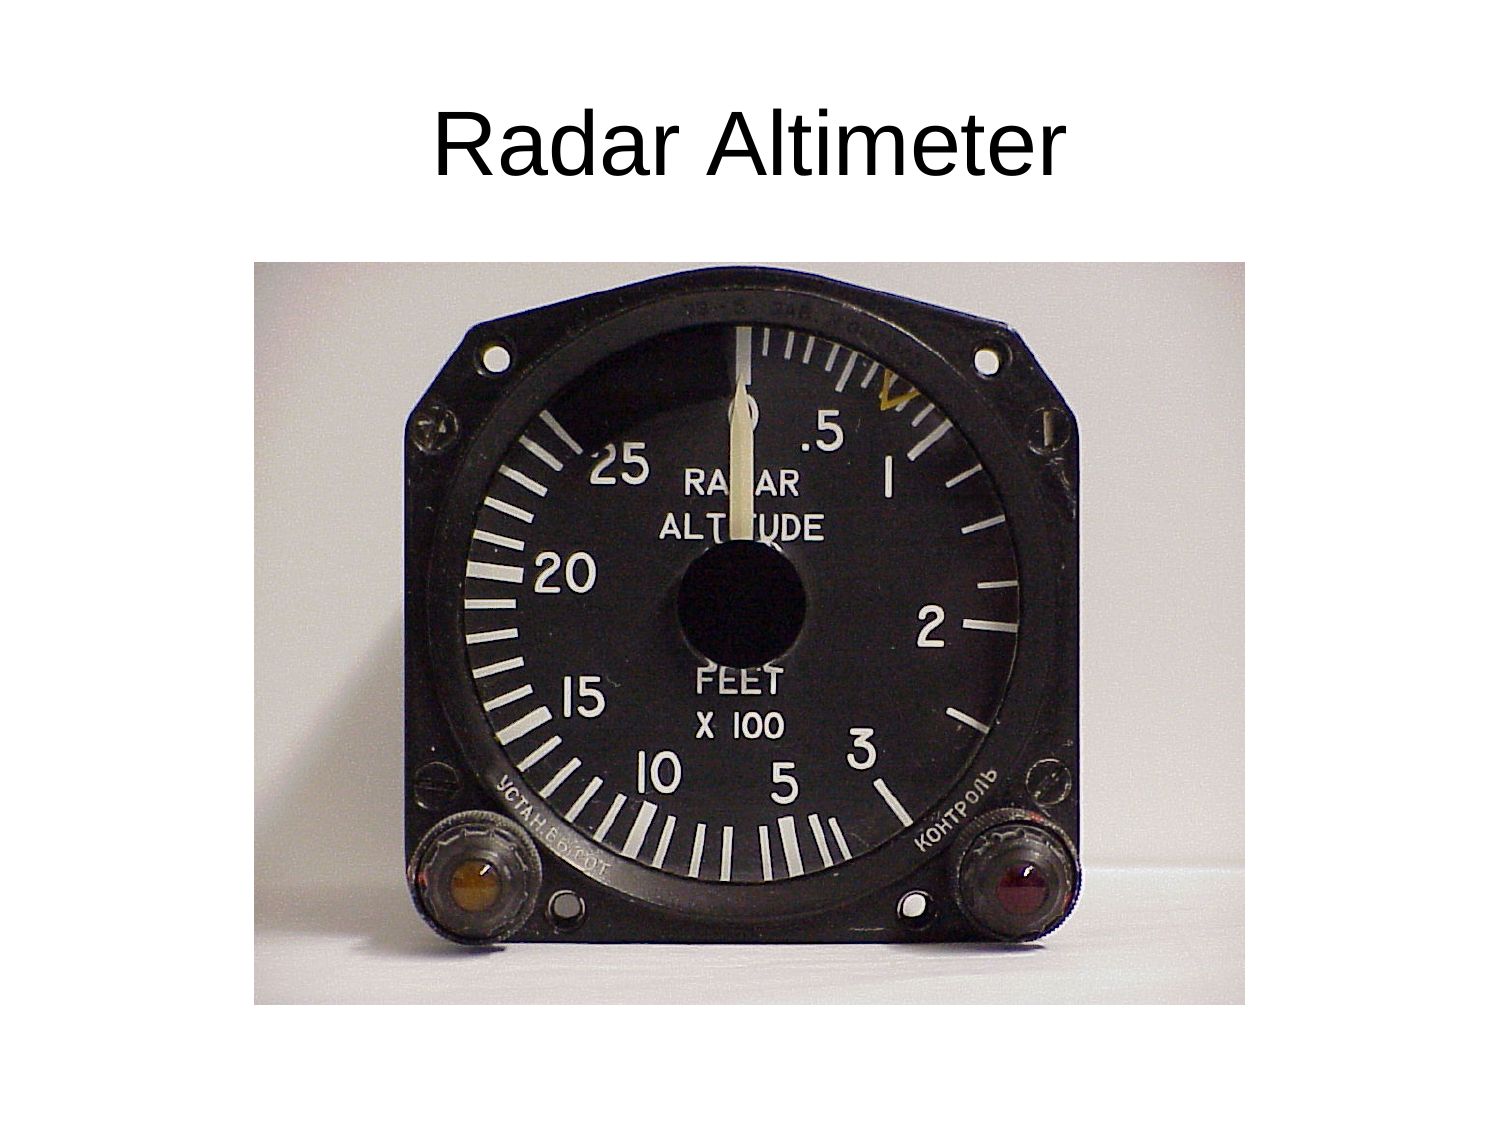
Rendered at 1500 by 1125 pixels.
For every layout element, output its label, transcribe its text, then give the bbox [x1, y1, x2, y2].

text_box [254, 262, 1245, 1006]
title Radar Altimeter [75, 45, 1426, 233]
